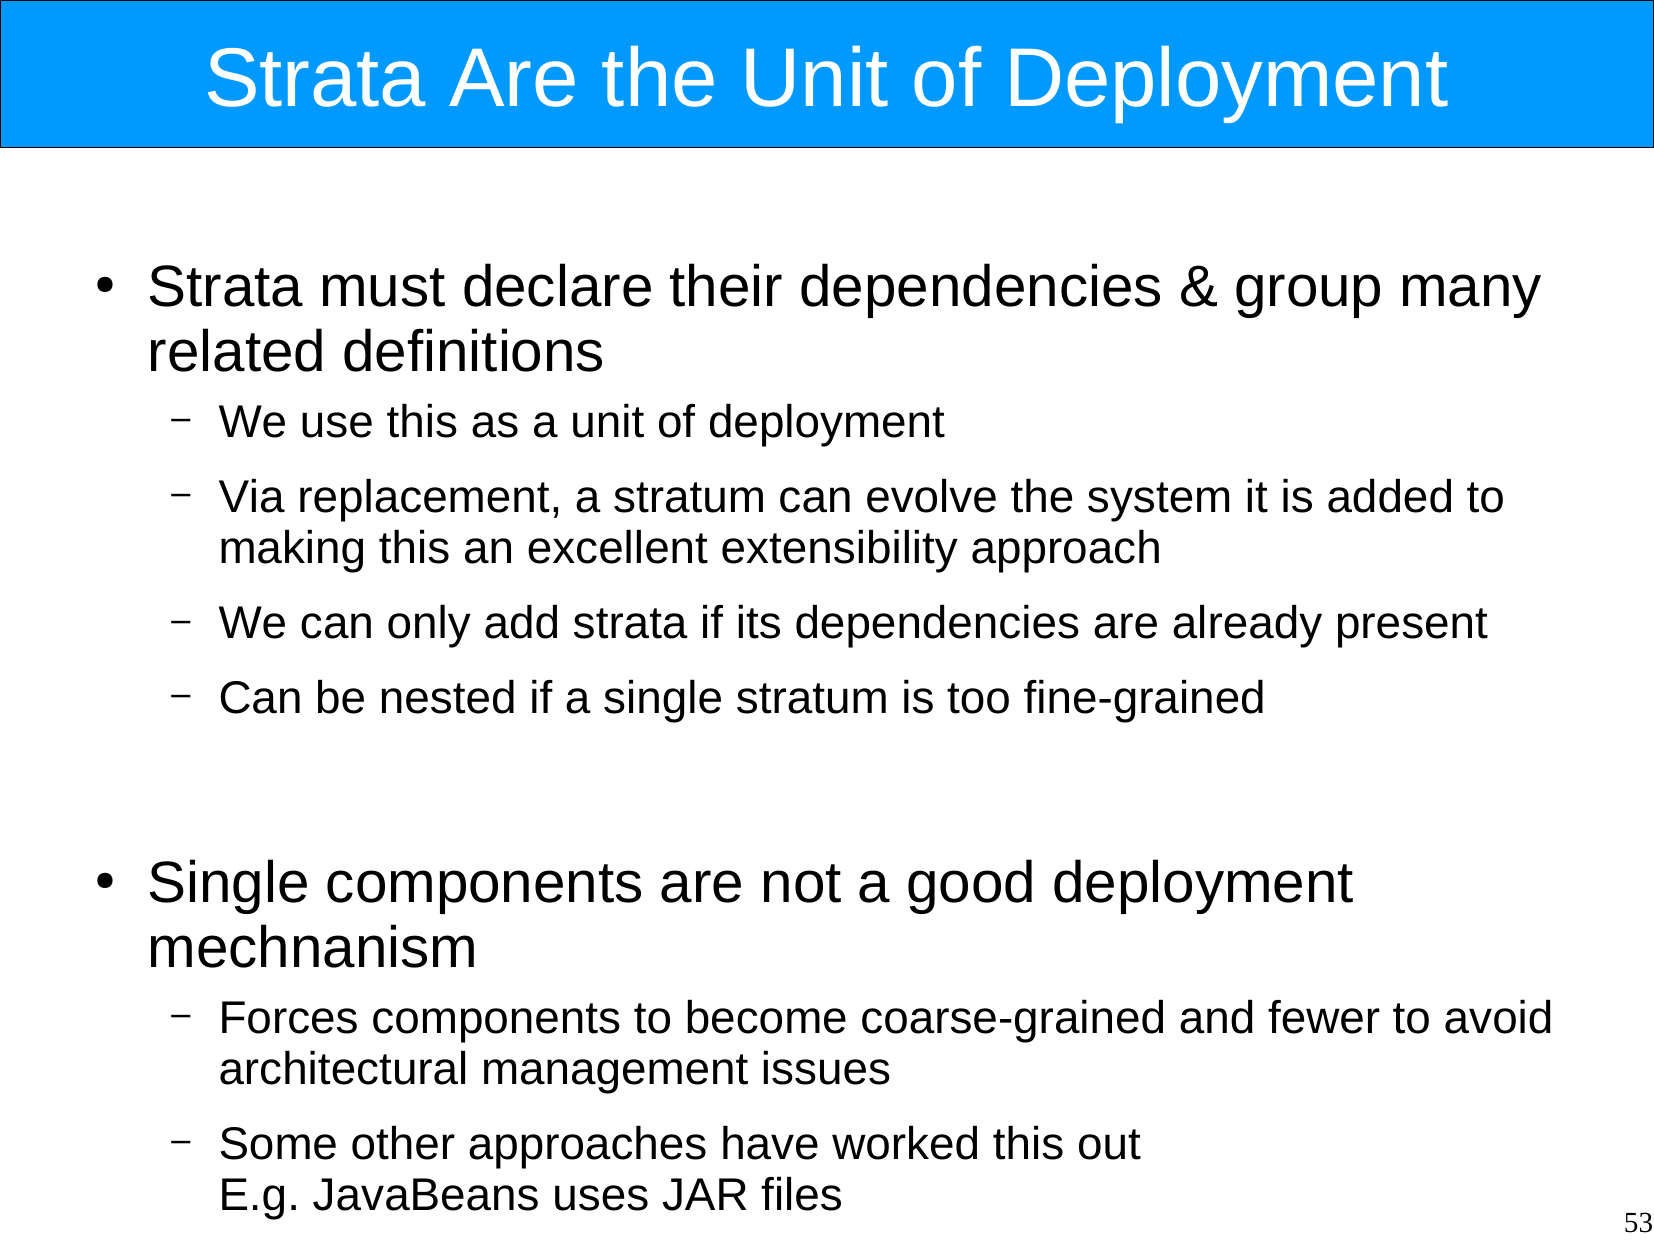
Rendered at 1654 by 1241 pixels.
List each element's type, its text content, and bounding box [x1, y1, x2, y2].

list Strata must declare their dependencies & group many related definitions We use this as a unit of deployment Via replacement, a stratum can evolve the system it is added to making this an excellent extensibility approach We can only add strata if its dependencies are already present Can be nested if a single stratum is too fine-grained Single components are not a good deployment mechnanism Forces components to become coarse-grained and fewer to avoid architectural management issues Some other approaches have worked this out E.g. JavaBeans uses JAR files [76, 177, 1565, 1221]
title Strata Are the Unit of Deployment [82, 13, 1571, 142]
